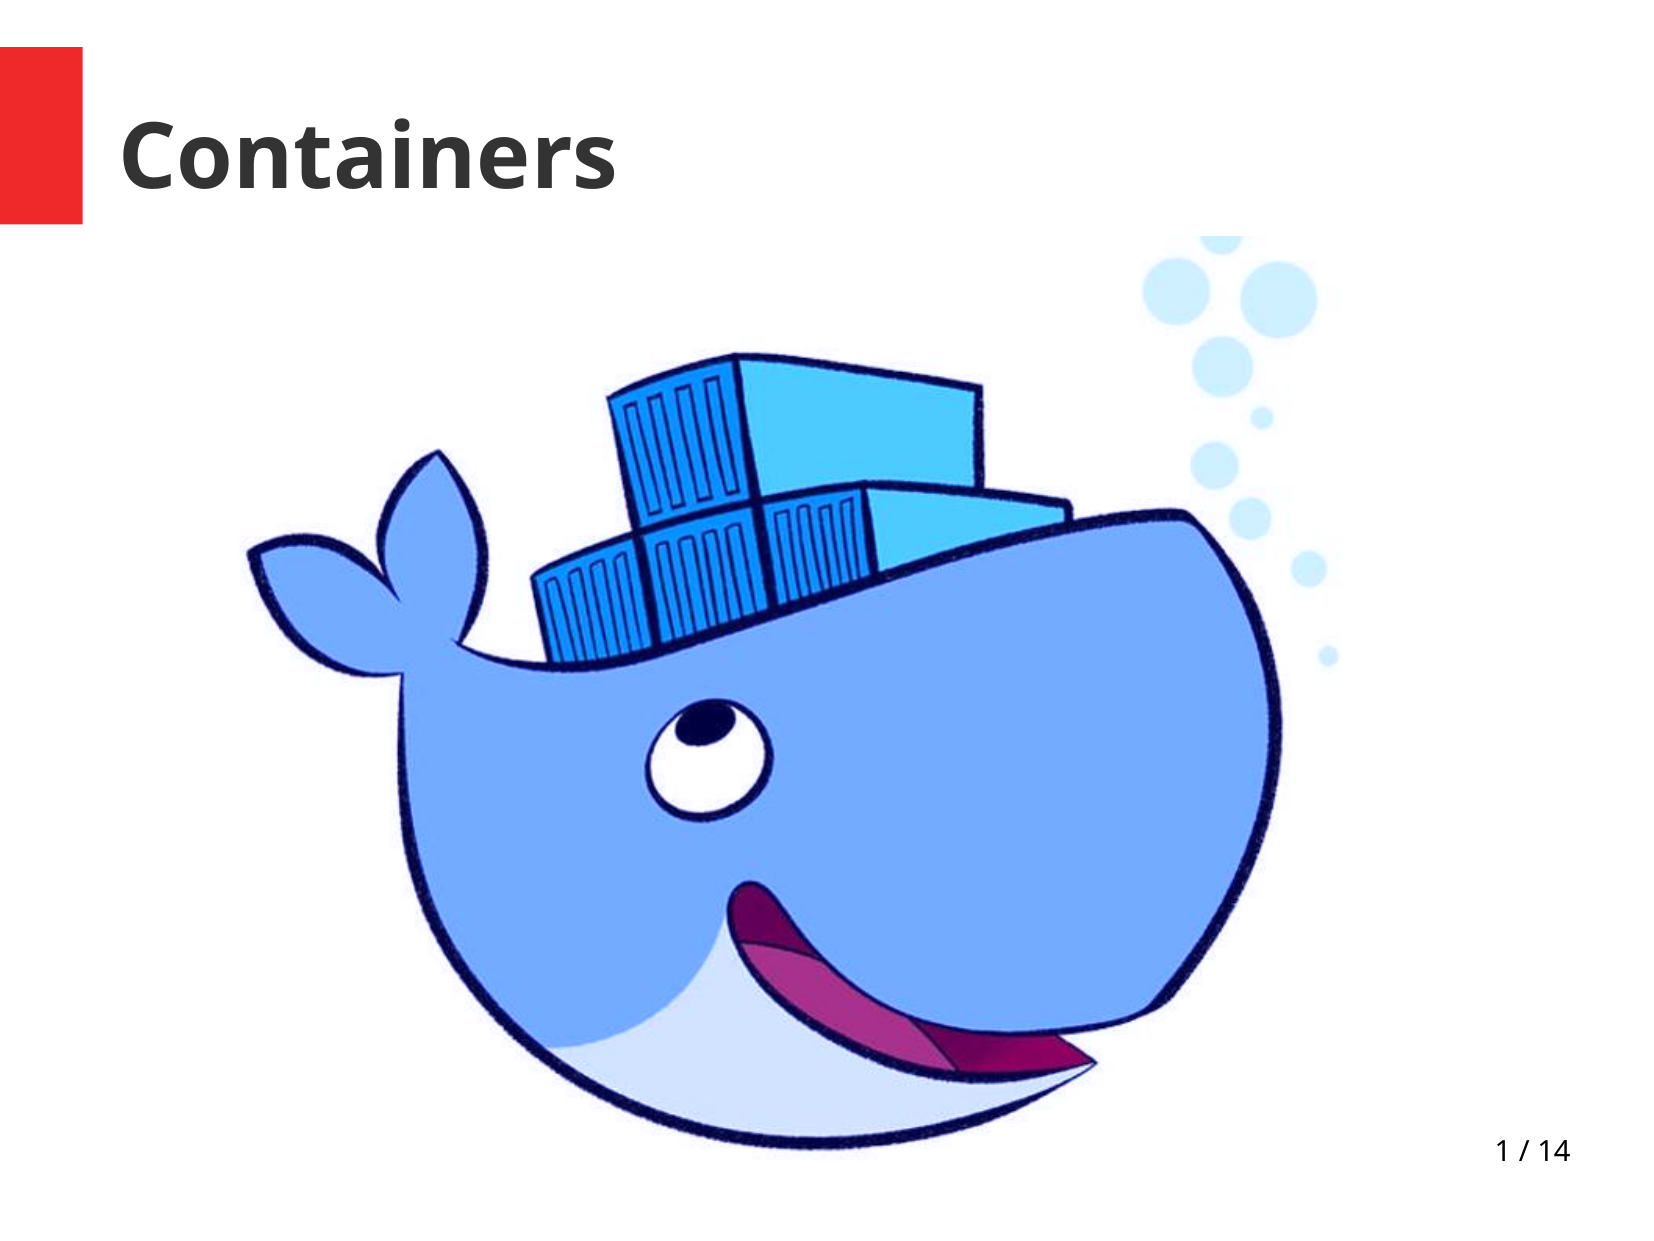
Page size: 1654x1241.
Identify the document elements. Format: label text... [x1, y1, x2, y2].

title Containers [118, 49, 1571, 257]
picture [190, 236, 1394, 1174]
